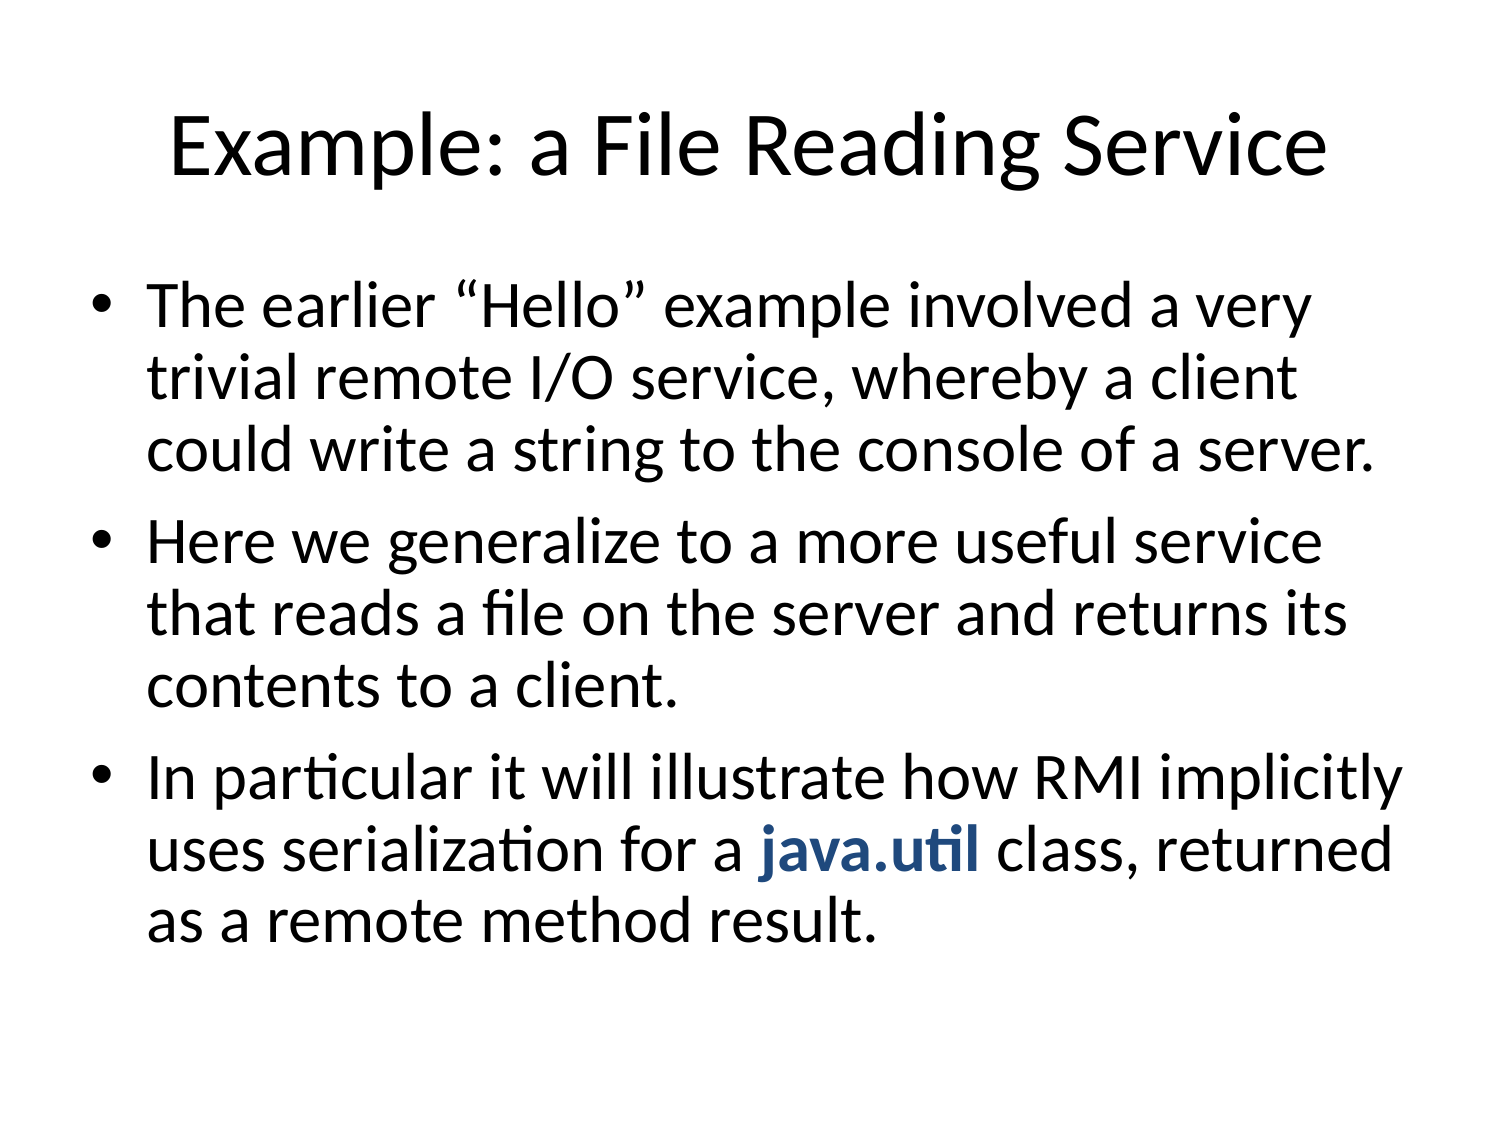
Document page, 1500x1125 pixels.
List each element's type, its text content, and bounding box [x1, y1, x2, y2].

list The earlier “Hello” example involved a very trivial remote I/O service, whereby a client could write a string to the console of a server. Here we generalize to a more useful service that reads a file on the server and returns its contents to a client. In particular it will illustrate how RMI implicitly uses serialization for a java.util class, returned as a remote method result. [75, 262, 1425, 1005]
title Example: a File Reading Service [75, 45, 1425, 233]
